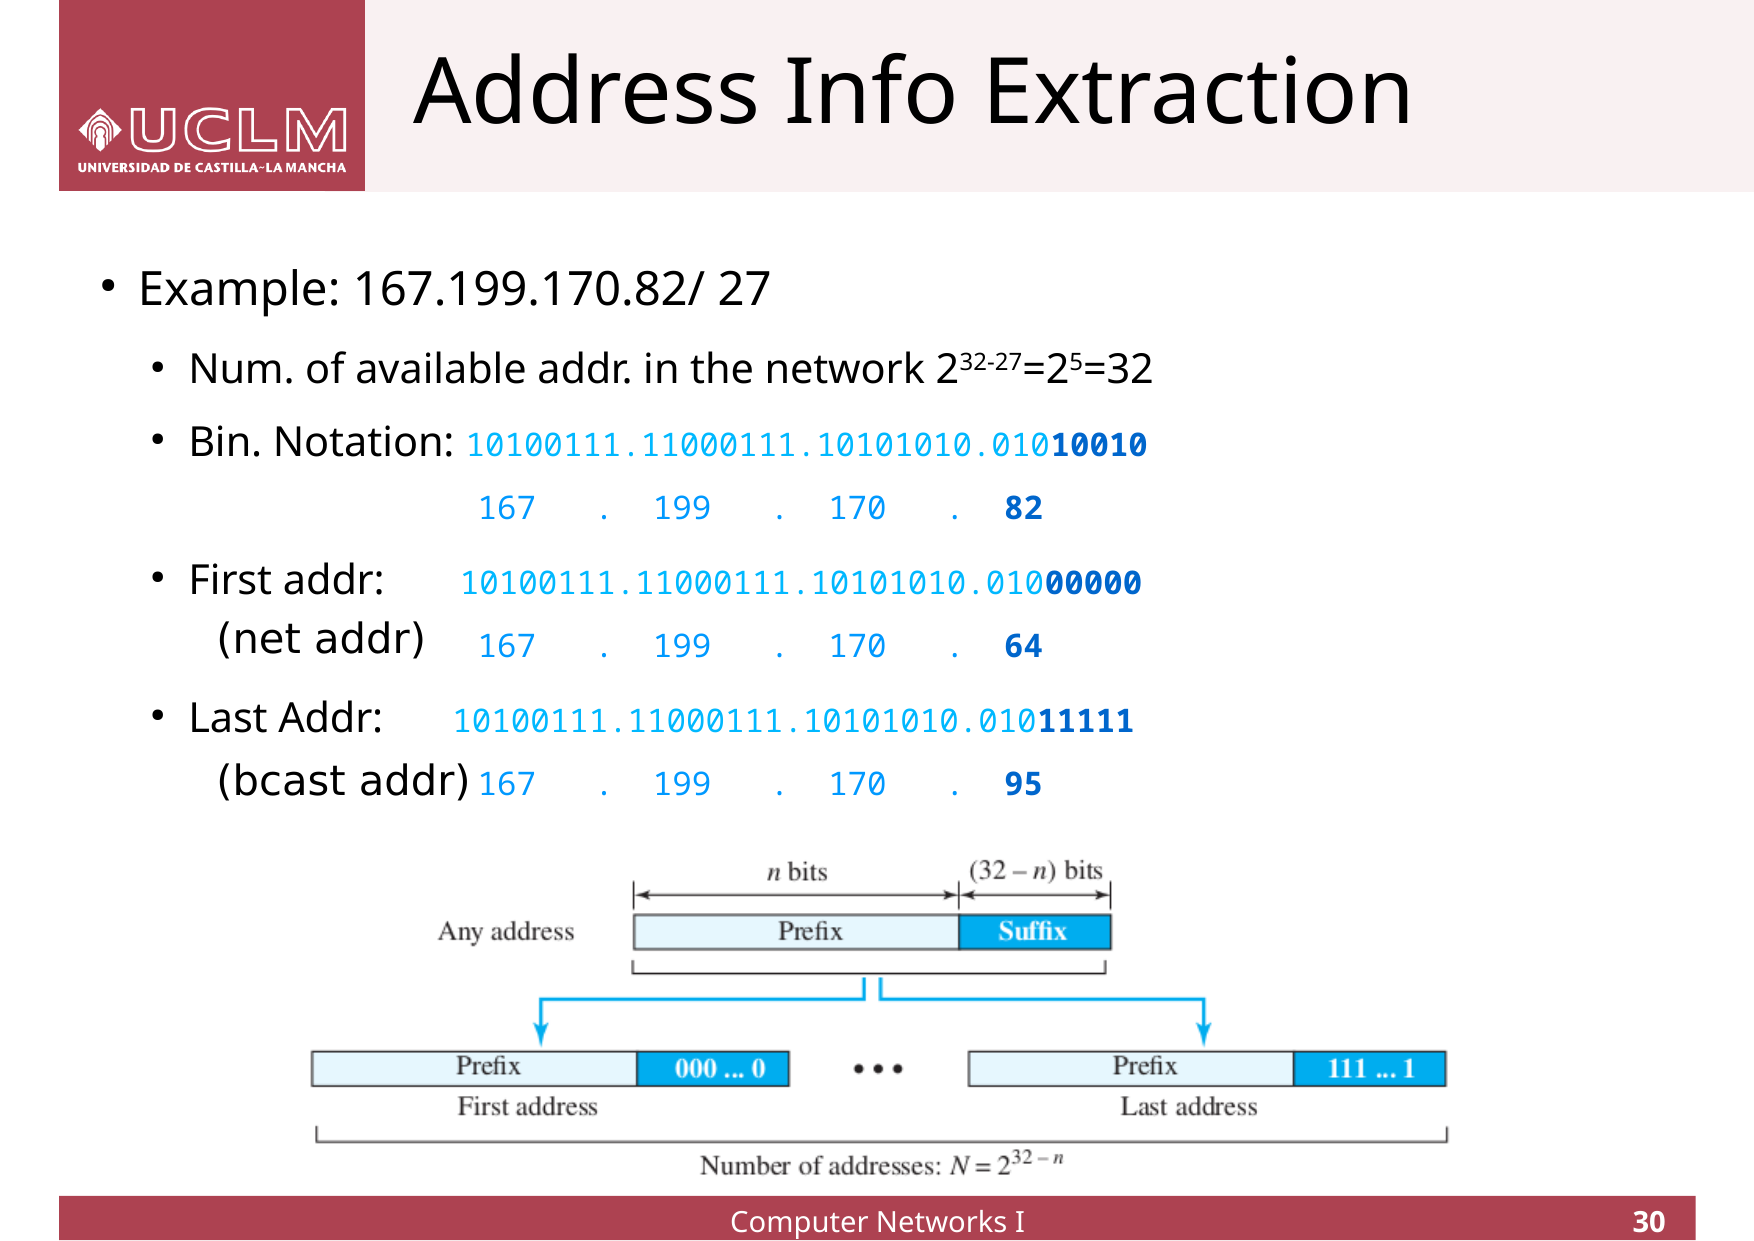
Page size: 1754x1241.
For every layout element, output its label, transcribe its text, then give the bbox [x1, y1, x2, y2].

list Example: 167.199.170.82/ 27 Num. of available addr. in the network 232-27=25=32 Bin. Notation: 10100111.11000111.10101010.01010010 167 . 199 . 170 . 82 First addr: 10100111.11000111.10101010.01000000 167 . 199 . 170 . 64 Last Addr: 10100111.11000111.10101010.01011111 167 . 199 . 170 . 95 [87, 254, 1667, 814]
text_box (bcast addr) [216, 752, 480, 854]
text_box (net addr) [216, 610, 480, 712]
picture [286, 851, 1515, 1192]
picture [59, 0, 365, 191]
title Address Info Extraction [413, 0, 1667, 198]
